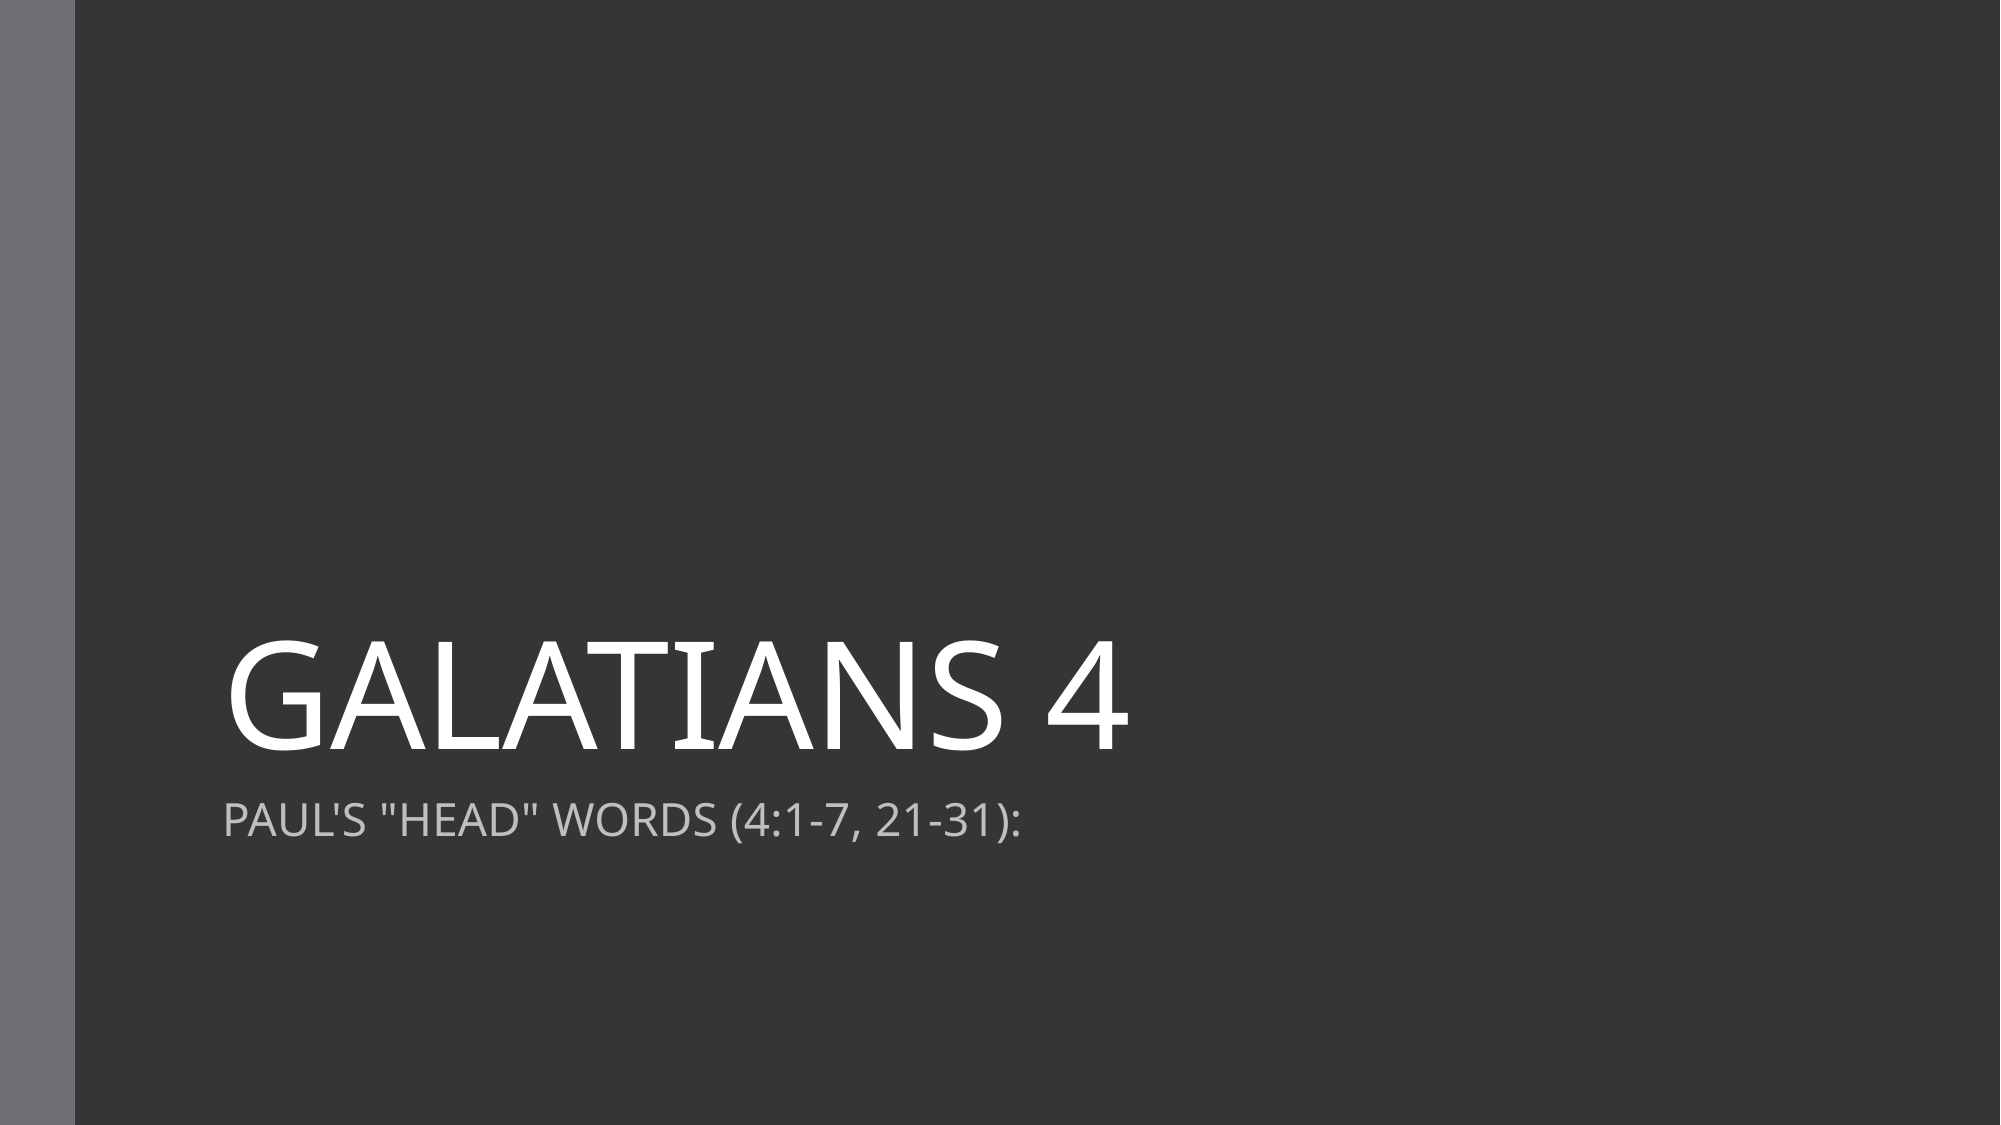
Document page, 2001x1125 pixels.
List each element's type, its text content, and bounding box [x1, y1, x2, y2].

title GALATIANS 4 [206, 124, 1752, 787]
subtitle PAUL'S "HEAD" WORDS (4:1-7, 21-31): [206, 787, 1752, 1066]
